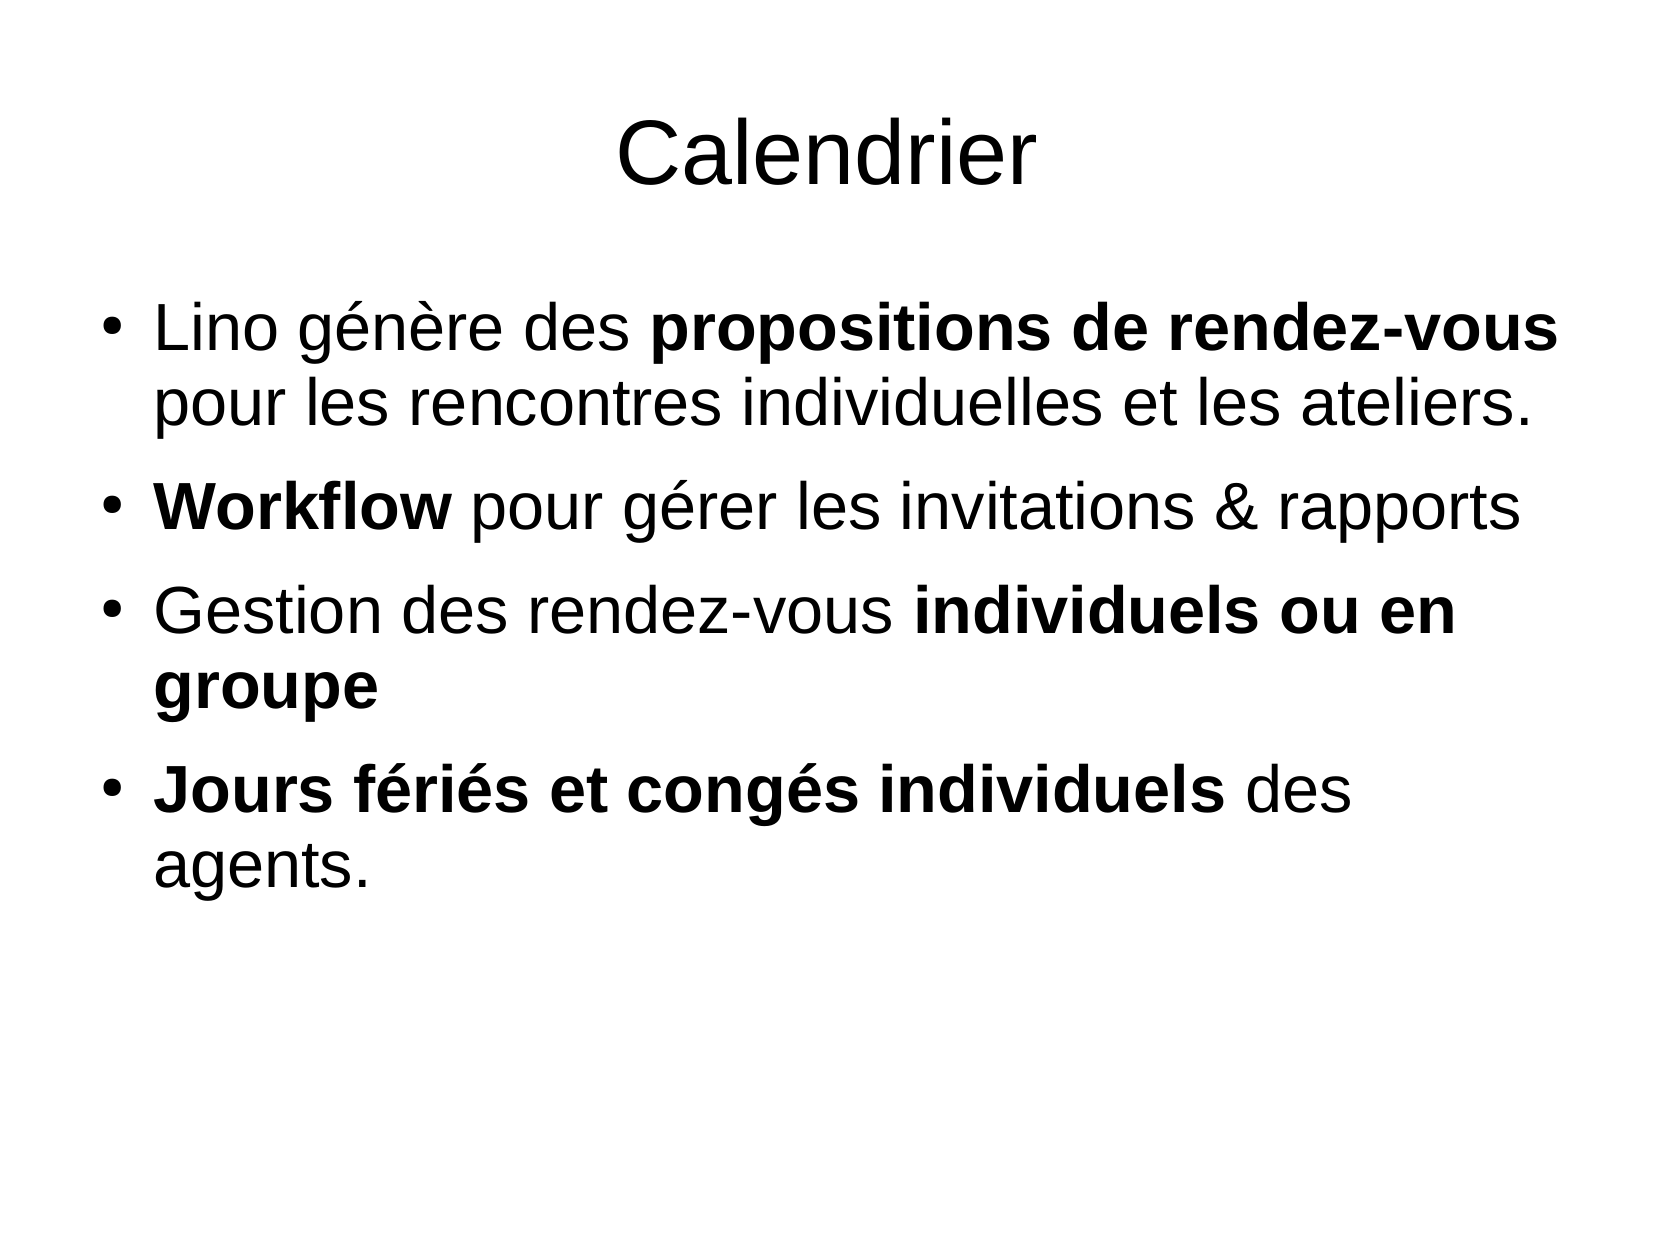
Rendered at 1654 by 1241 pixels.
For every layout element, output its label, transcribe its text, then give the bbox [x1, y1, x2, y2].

list Lino génère des propositions de rendez-vous pour les rencontres individuelles et les ateliers. Workflow pour gérer les invitations & rapports Gestion des rendez-vous individuels ou en groupe Jours fériés et congés individuels des agents. [82, 290, 1571, 1010]
title Calendrier [82, 49, 1571, 257]
